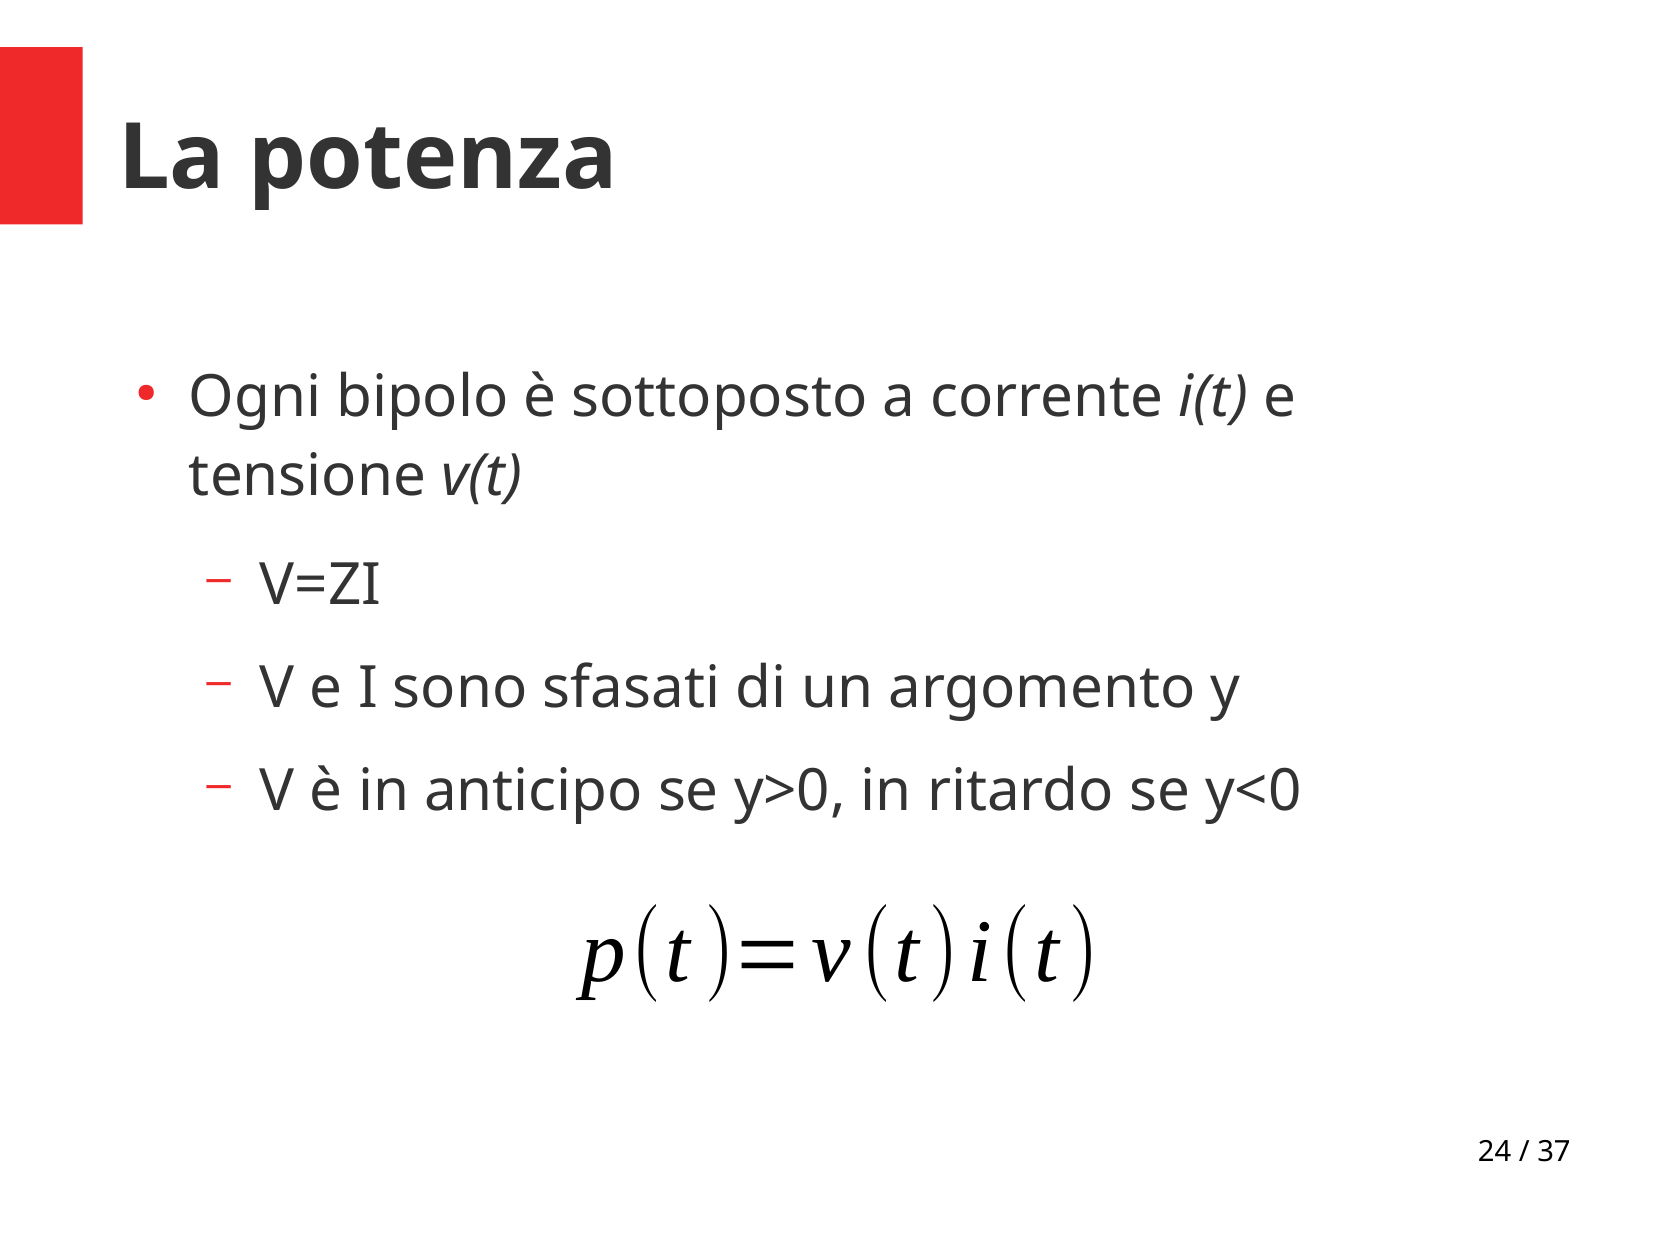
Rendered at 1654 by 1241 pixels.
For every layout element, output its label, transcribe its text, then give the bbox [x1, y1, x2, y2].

chart [548, 897, 1123, 1007]
title La potenza [118, 49, 1571, 257]
list Ogni bipolo è sottoposto a corrente i(t) e tensione v(t) V=ZI V e I sono sfasati di un argomento y V è in anticipo se y>0, in ritardo se y<0 [118, 354, 1536, 1074]
